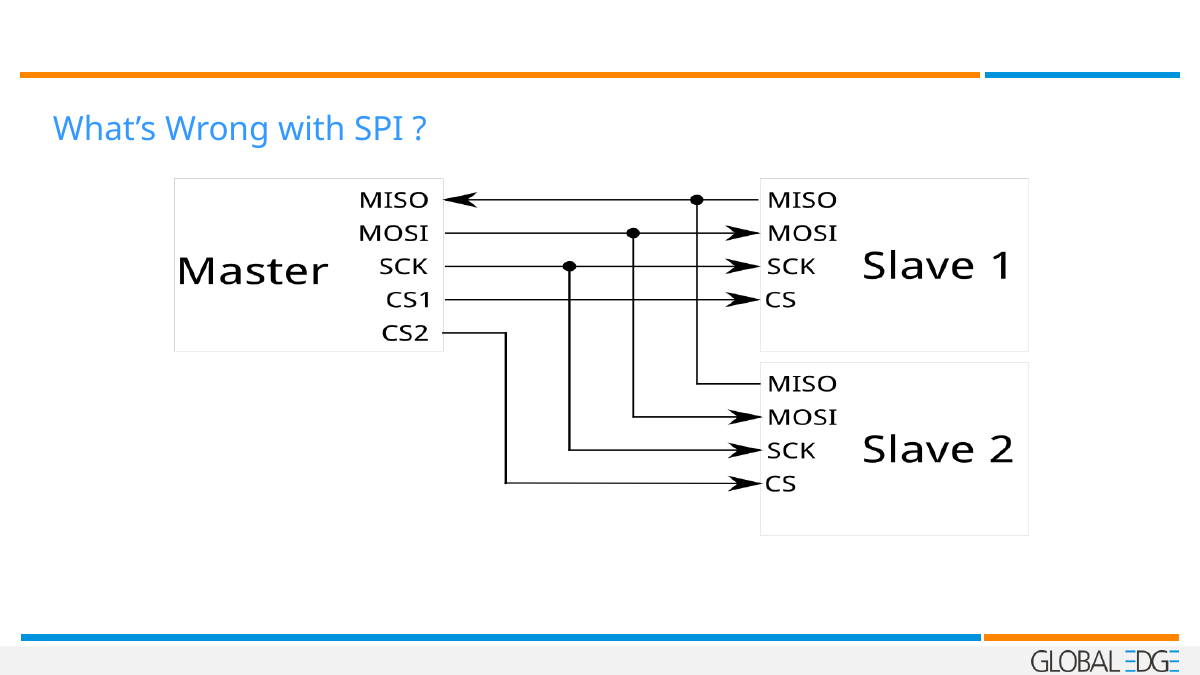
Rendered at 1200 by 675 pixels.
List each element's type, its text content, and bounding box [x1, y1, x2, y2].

title What’s Wrong with SPI ? [35, 101, 1111, 154]
picture [1031, 650, 1179, 672]
picture [125, 150, 1075, 567]
